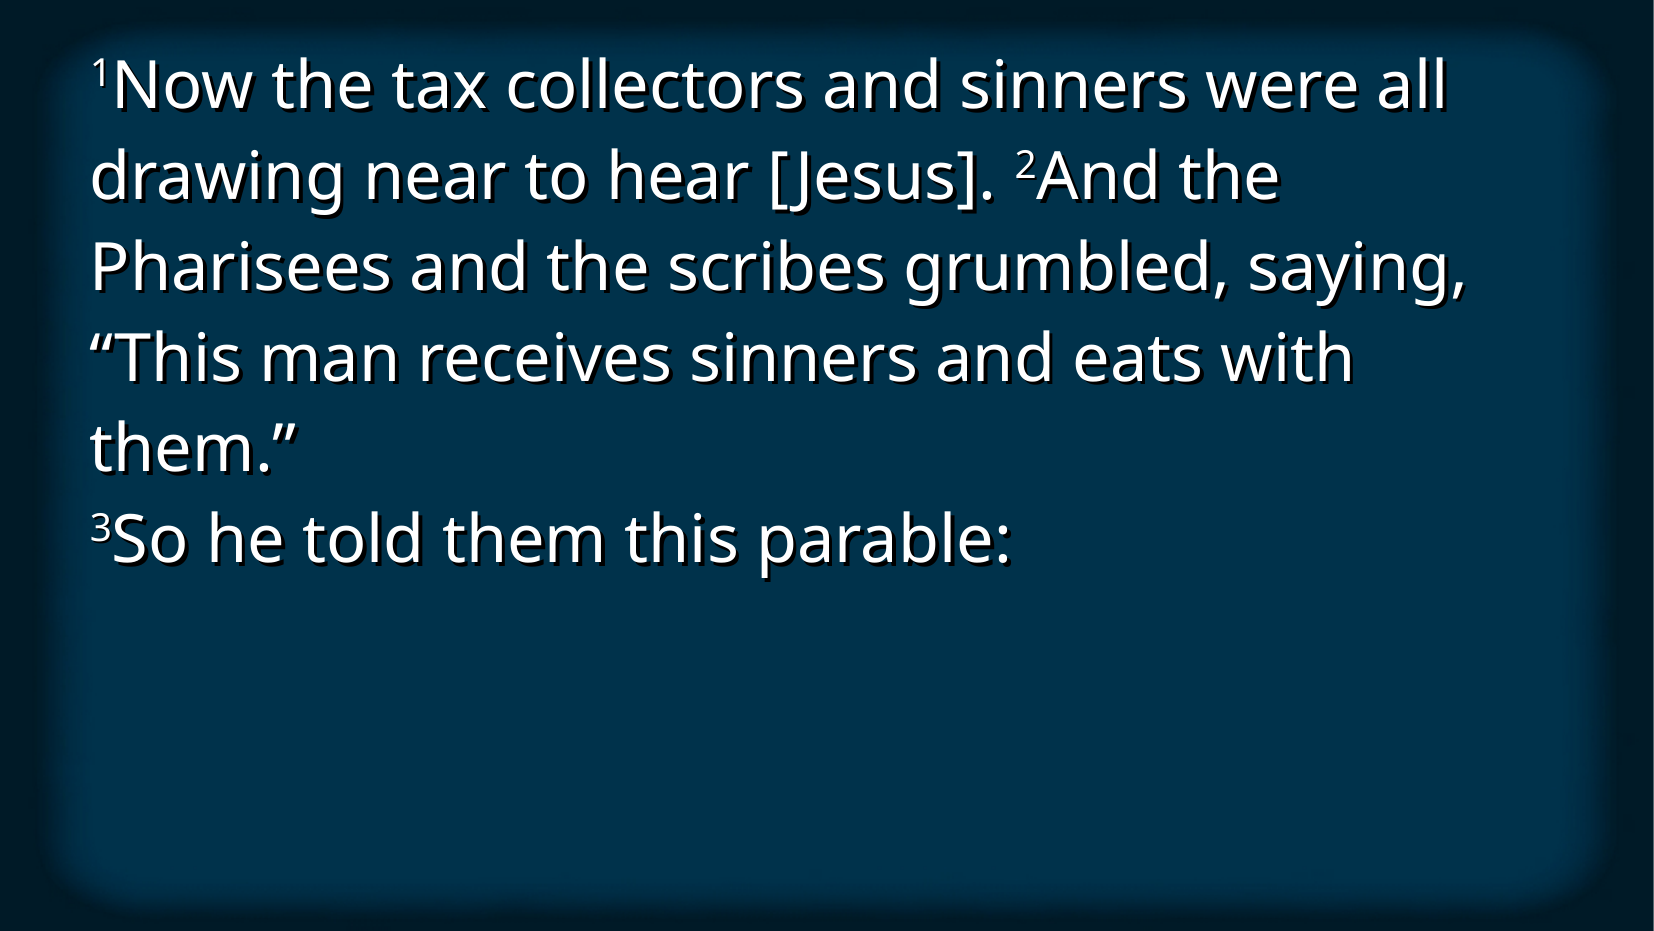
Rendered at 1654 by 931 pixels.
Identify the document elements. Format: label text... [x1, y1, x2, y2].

text_box 1Now the tax collectors and sinners were all drawing near to hear [Jesus]. 2And the Pharisees and the scribes grumbled, saying, “This man receives sinners and eats with them.” 3So he told them this parable: [75, 30, 1576, 489]
picture [0, 0, 1654, 931]
